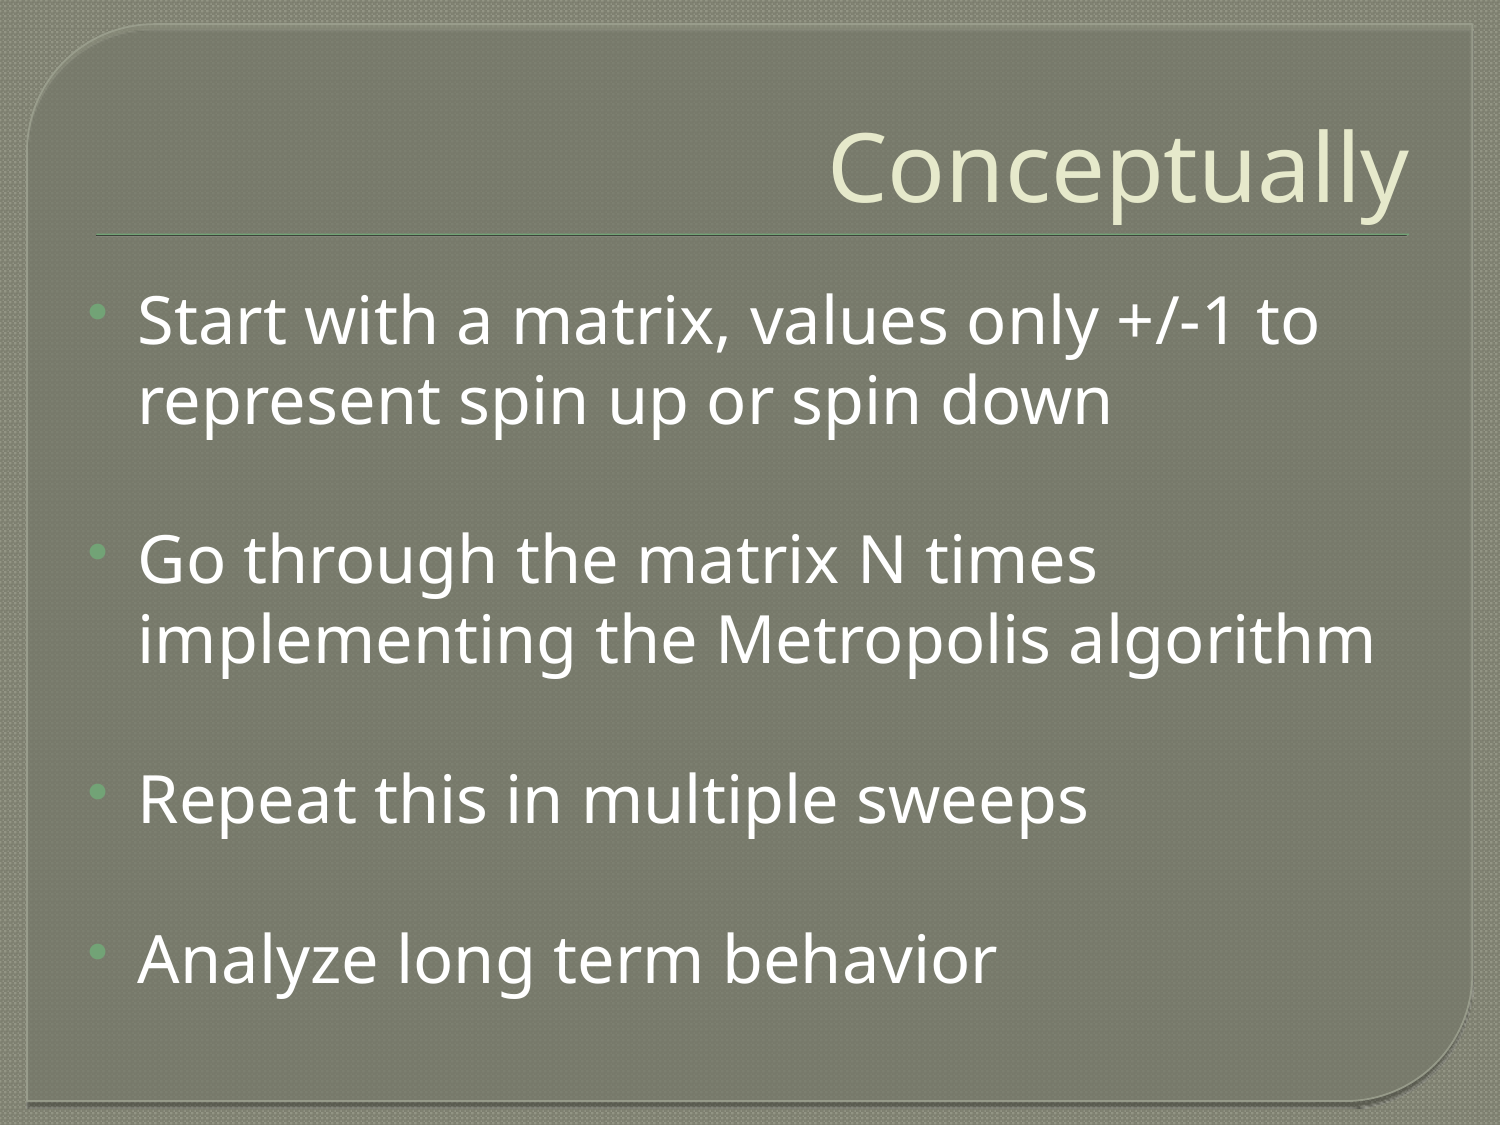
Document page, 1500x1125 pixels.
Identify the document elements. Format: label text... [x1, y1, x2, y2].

picture [0, 0, 1500, 1125]
list Start with a matrix, values only +/-1 to represent spin up or spin down Go through the matrix N times implementing the Metropolis algorithm Repeat this in multiple sweeps Analyze long term behavior [75, 270, 1425, 1013]
title Conceptually [75, 41, 1425, 230]
